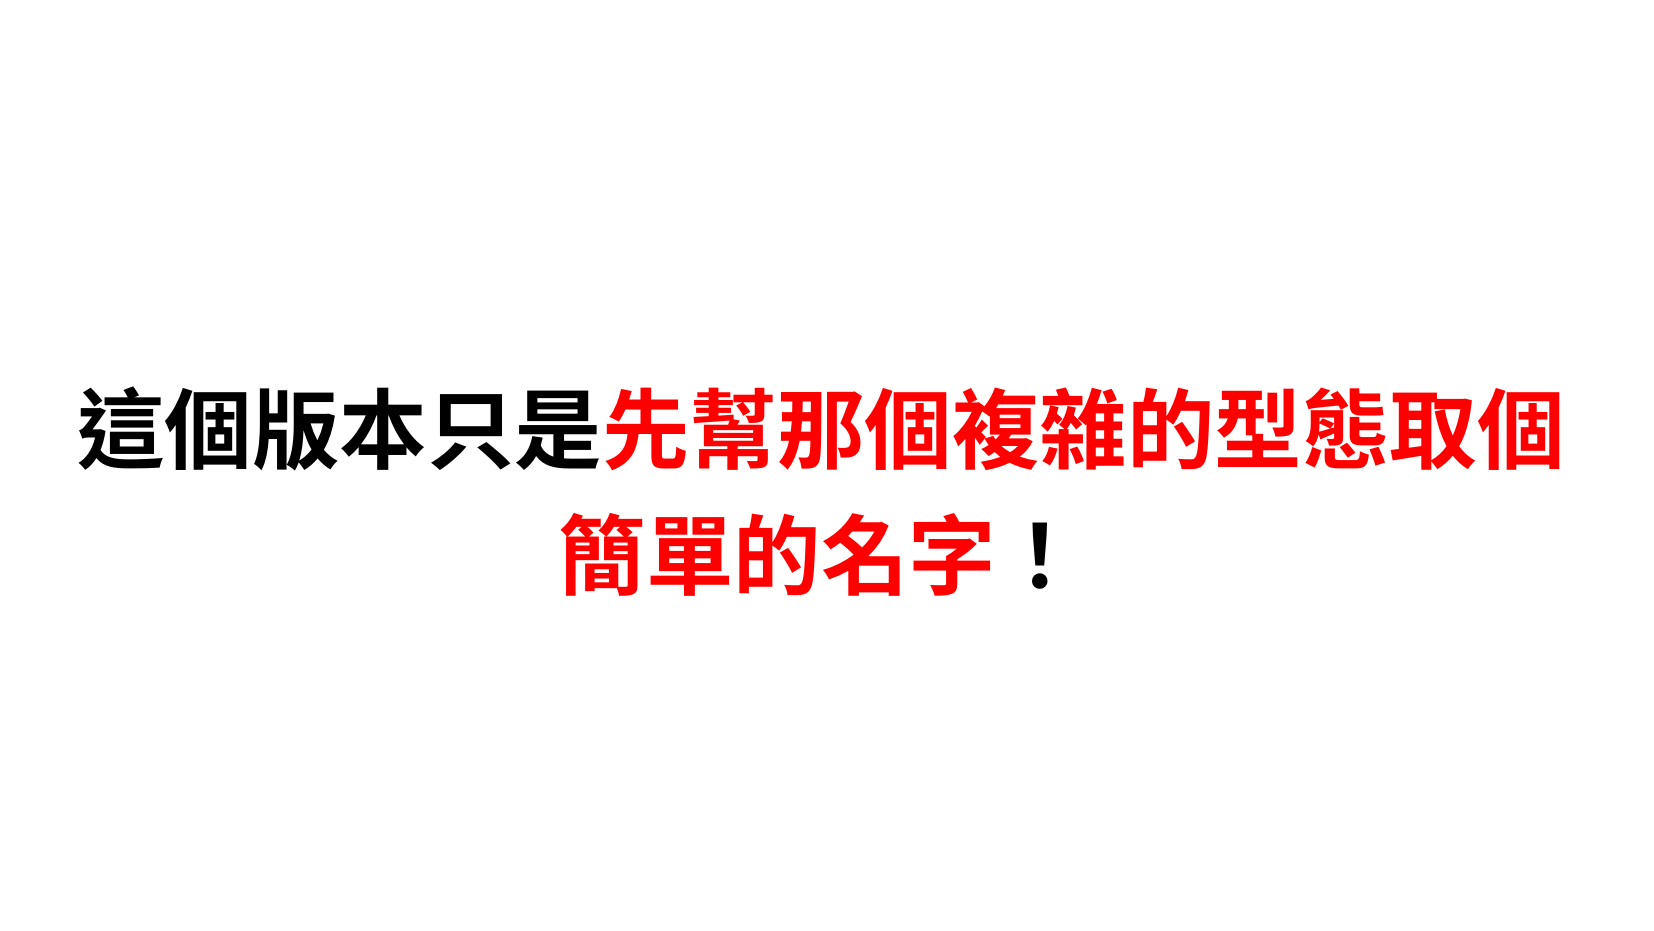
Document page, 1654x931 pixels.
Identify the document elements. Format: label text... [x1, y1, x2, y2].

text_box 這個版本只是先幫那個複雜的型態取個簡單的名字！ [76, 0, 1566, 931]
